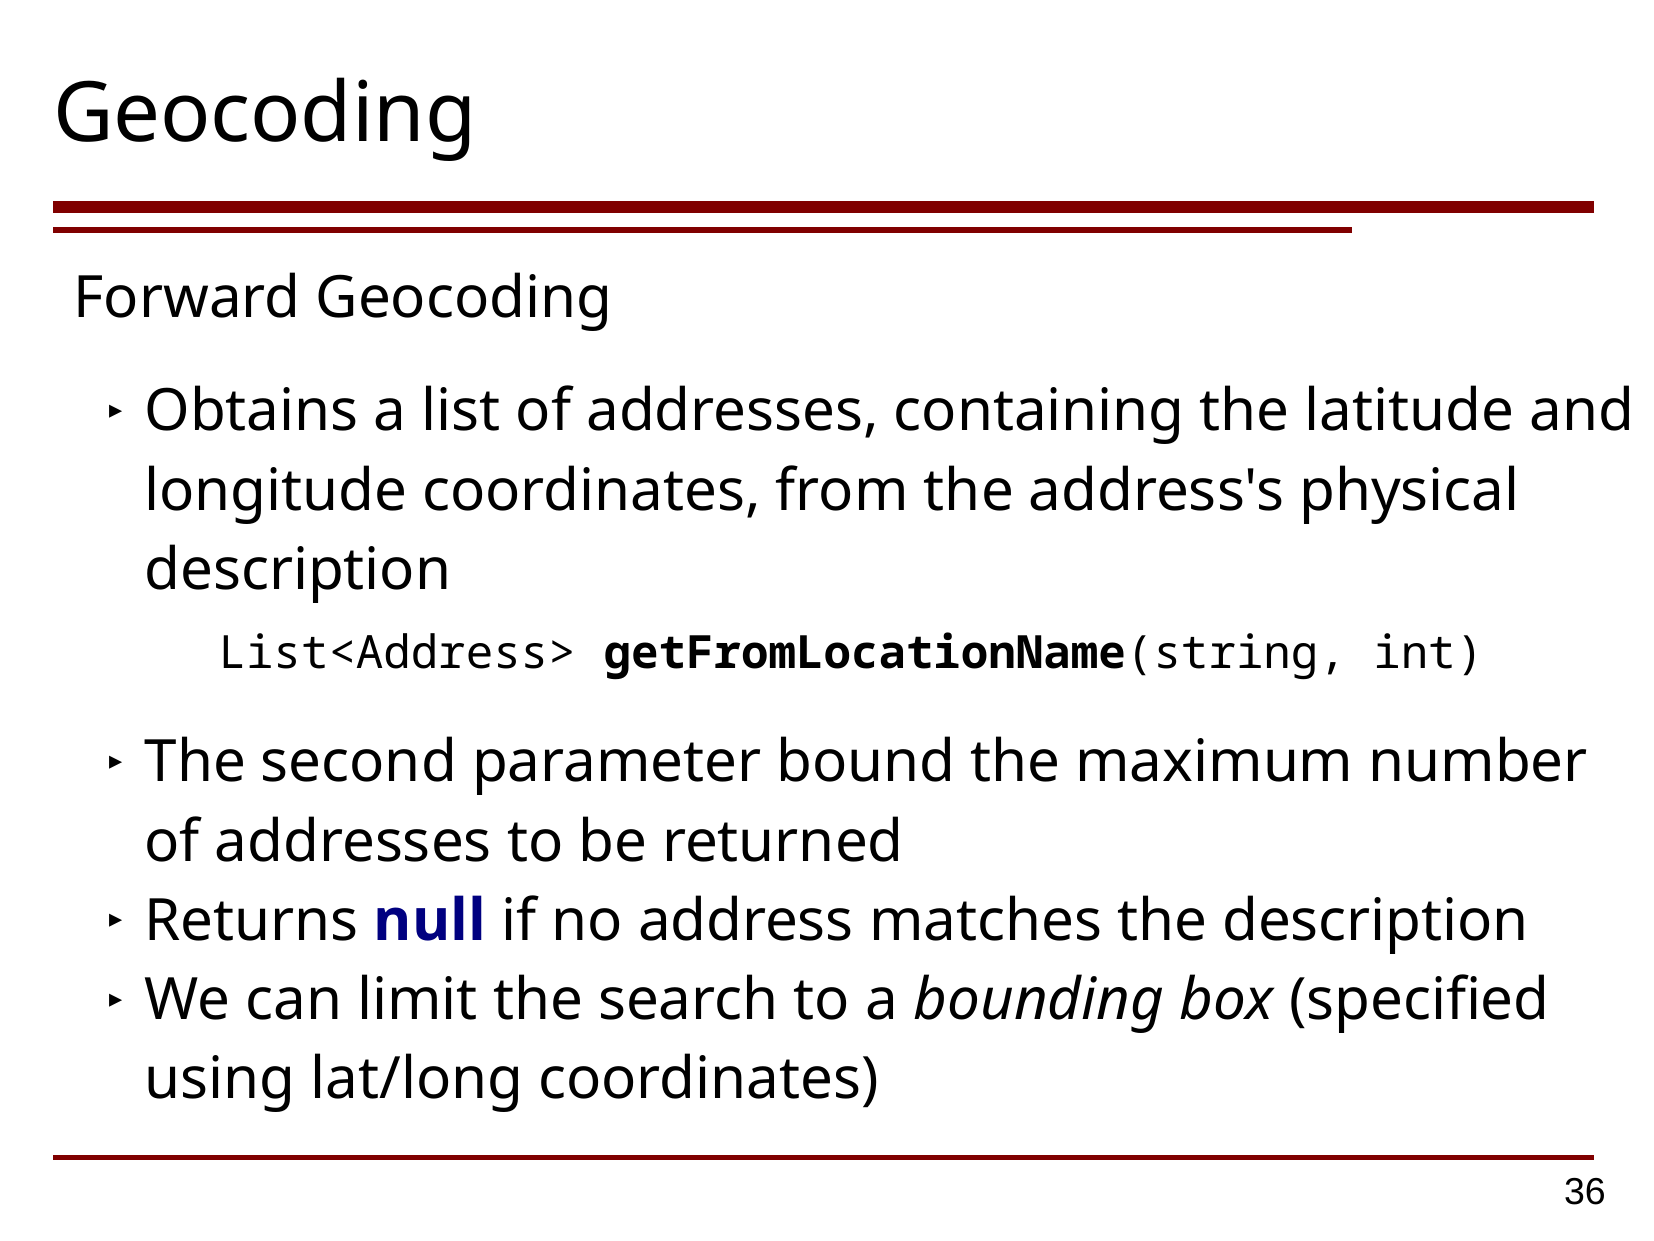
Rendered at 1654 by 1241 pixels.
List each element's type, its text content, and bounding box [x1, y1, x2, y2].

text_box [58, 240, 1408, 1152]
text_box <número> [35, 1163, 1654, 1221]
text_box Forward Geocoding Obtains a list of addresses, containing the latitude and longitude coordinates, from the address's physical description List<Address> getFromLocationName(string, int) The second parameter bound the maximum number of addresses to be returned Returns null if no address matches the description We can limit the search to a bounding box (specified using lat/long coordinates) [59, 248, 1654, 1108]
subtitle Geocoding [53, 48, 1542, 172]
